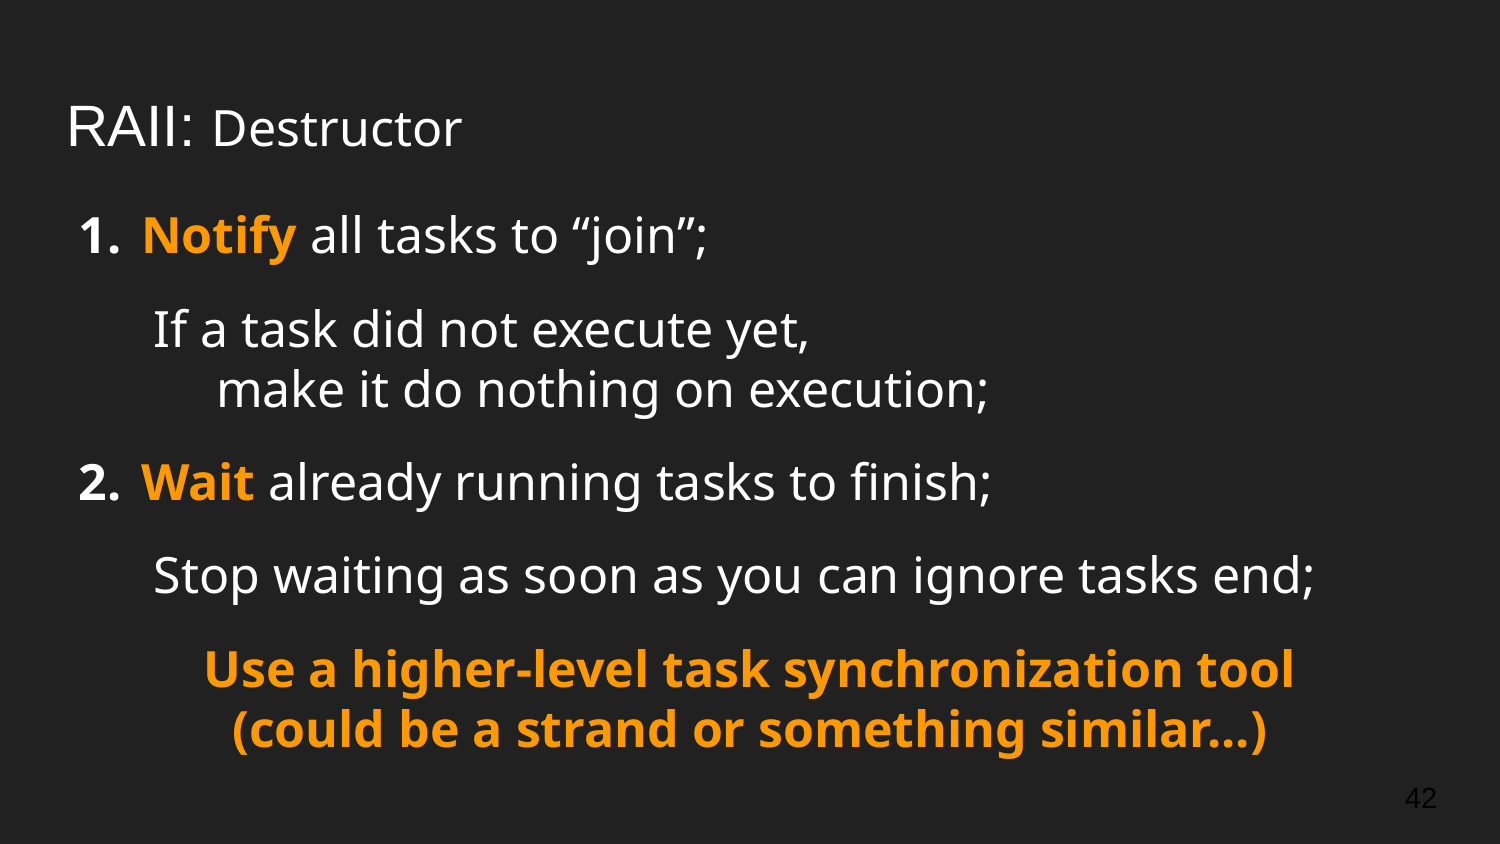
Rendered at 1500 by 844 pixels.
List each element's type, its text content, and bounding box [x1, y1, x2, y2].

slide_number <number> [1389, 764, 1480, 830]
title RAII: Destructor [51, 72, 1449, 167]
list Notify all tasks to “join”; If a task did not execute yet, make it do nothing on execution; Wait already running tasks to finish; Stop waiting as soon as you can ignore tasks end; Use a higher-level task synchronization tool (could be a strand or something similar...) [51, 189, 1449, 750]
